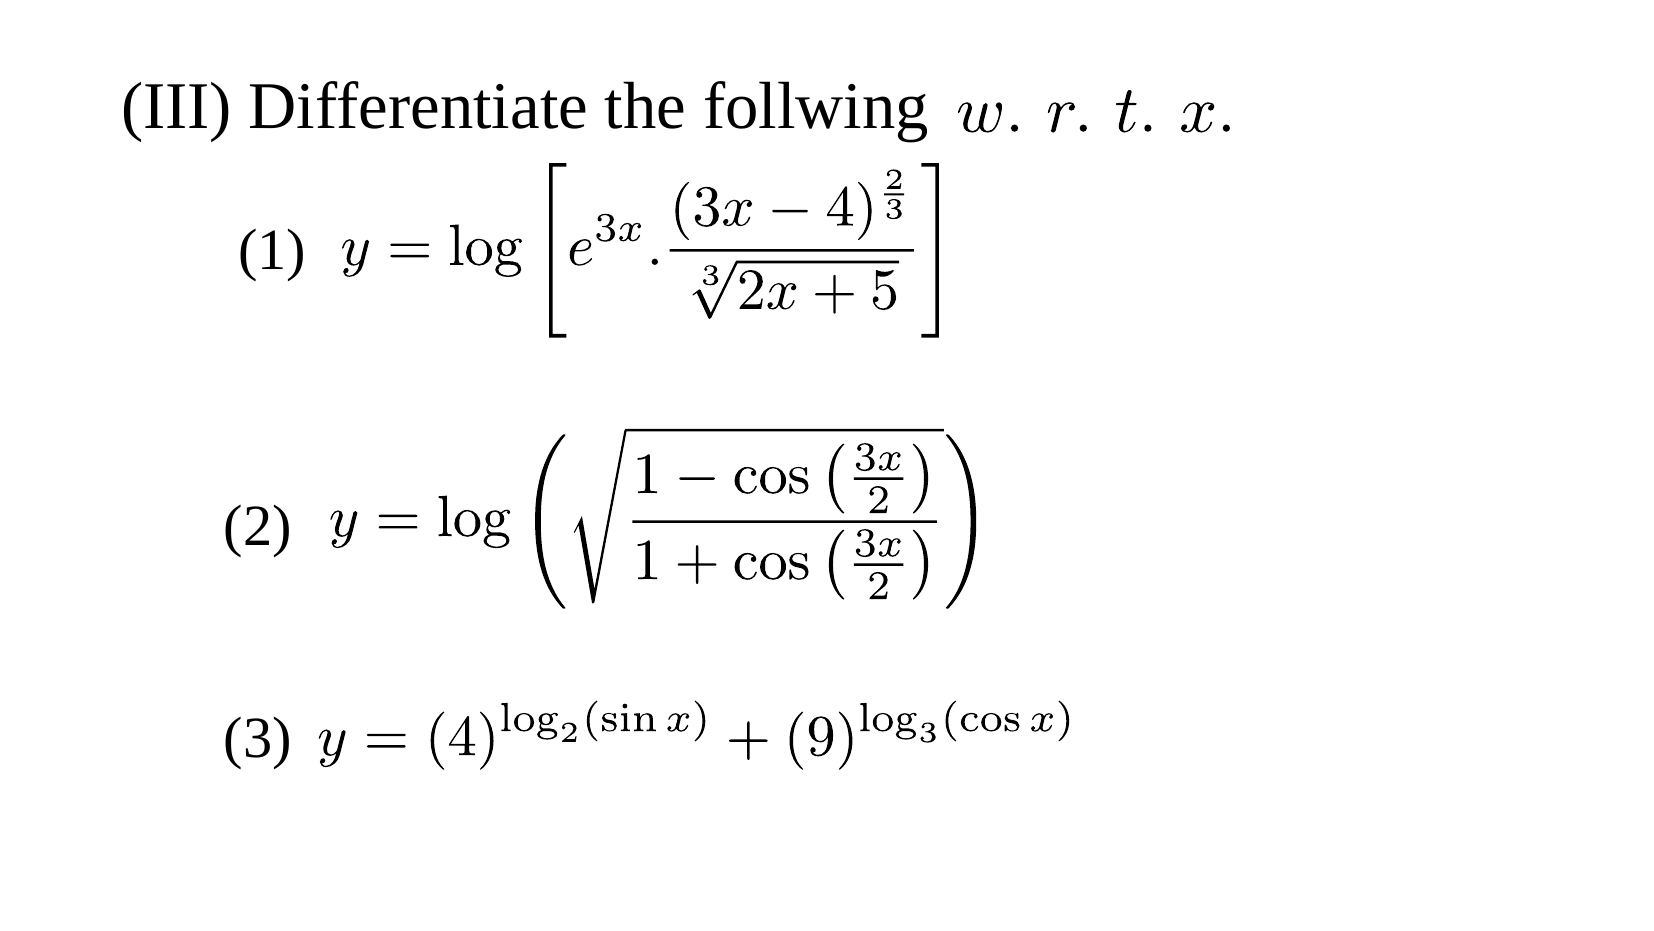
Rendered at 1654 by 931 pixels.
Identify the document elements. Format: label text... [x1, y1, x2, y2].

text_box [342, 163, 939, 338]
text_box [330, 428, 977, 609]
text_box [957, 90, 1231, 133]
text_box [318, 700, 1070, 770]
title (III) Differentiate the follwing (1) (2) (3) [47, 37, 1595, 898]
